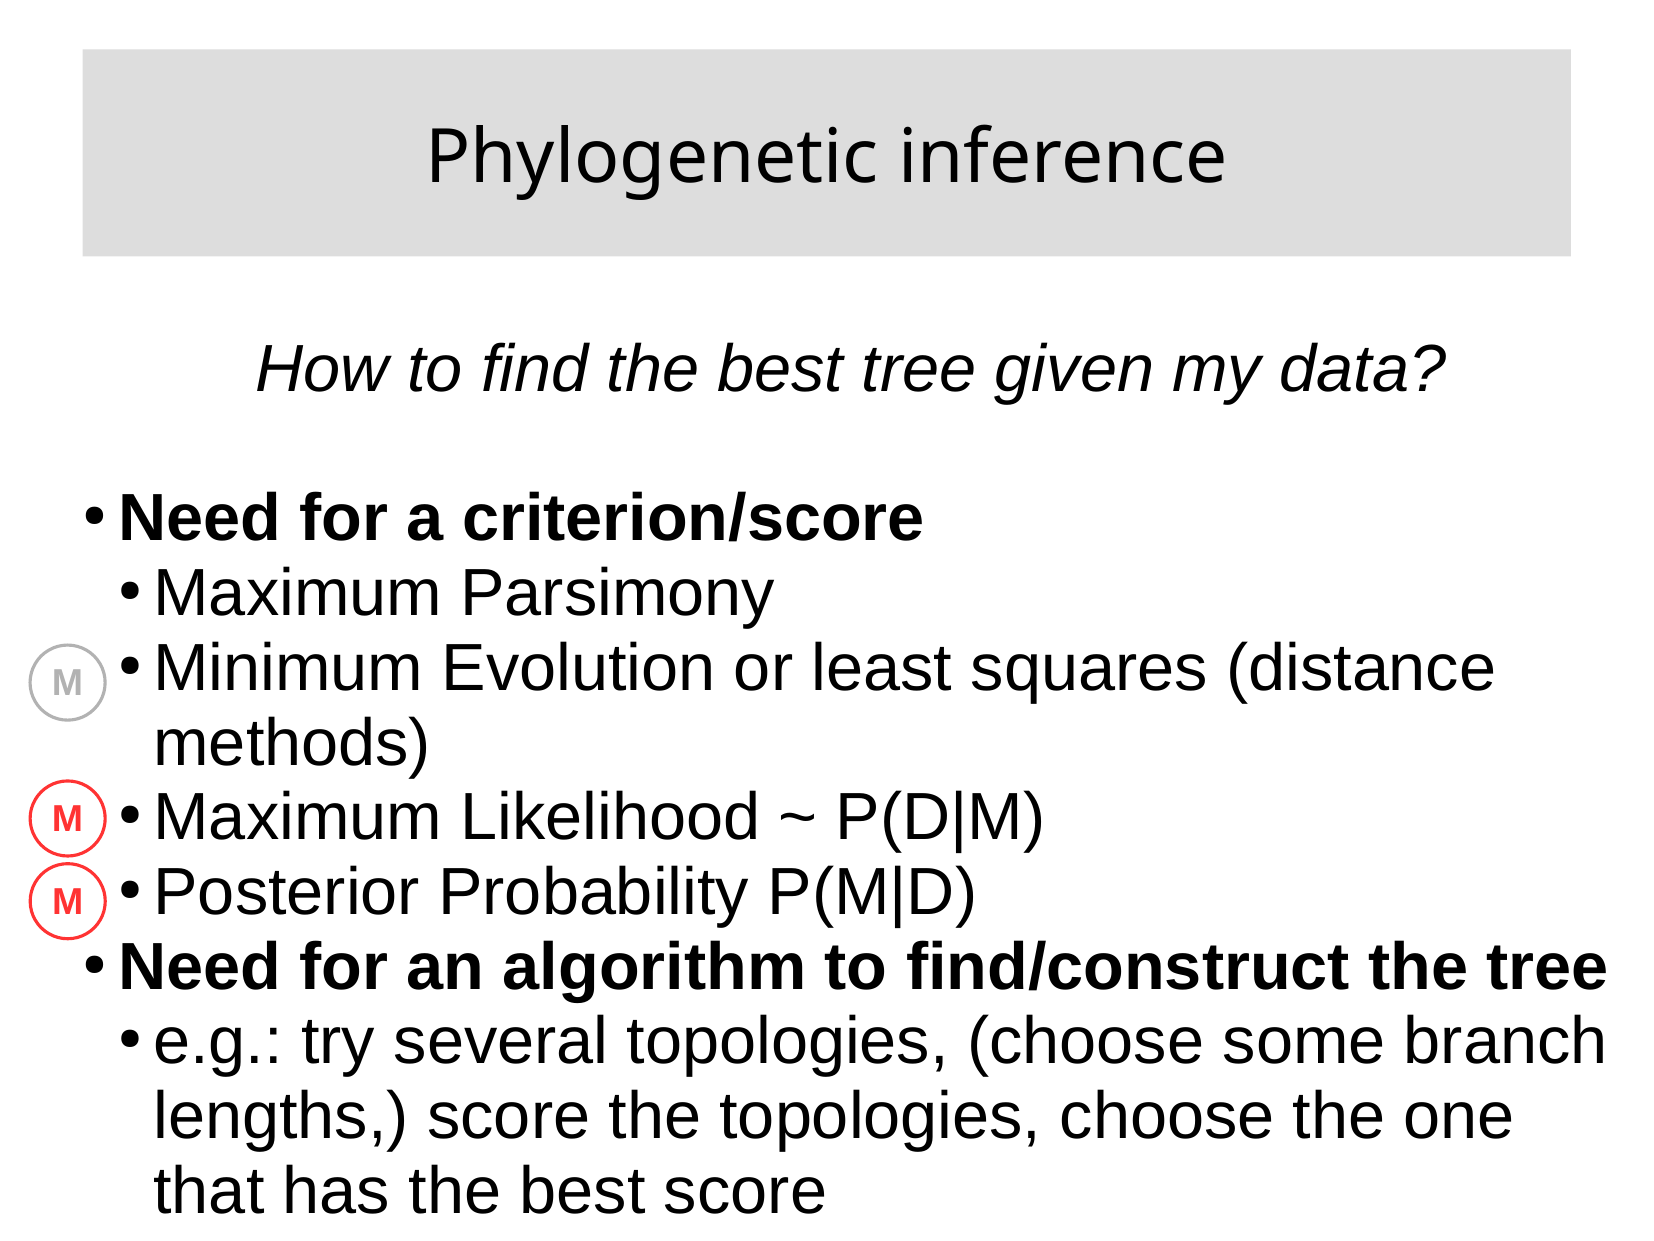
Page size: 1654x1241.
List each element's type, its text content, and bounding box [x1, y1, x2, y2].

subtitle How to find the best tree given my data? Need for a criterion/score Maximum Parsimony Minimum Evolution or least squares (distance methods) Maximum Likelihood ~ P(D|M) Posterior Probability P(M|D) Need for an algorithm to find/construct the tree e.g.: try several topologies, (choose some branch lengths,) score the topologies, choose the one that has the best score [82, 293, 1621, 1241]
text_box M [30, 645, 106, 721]
text_box M [30, 863, 106, 939]
text_box M [30, 780, 106, 857]
title Phylogenetic inference [82, 49, 1571, 257]
